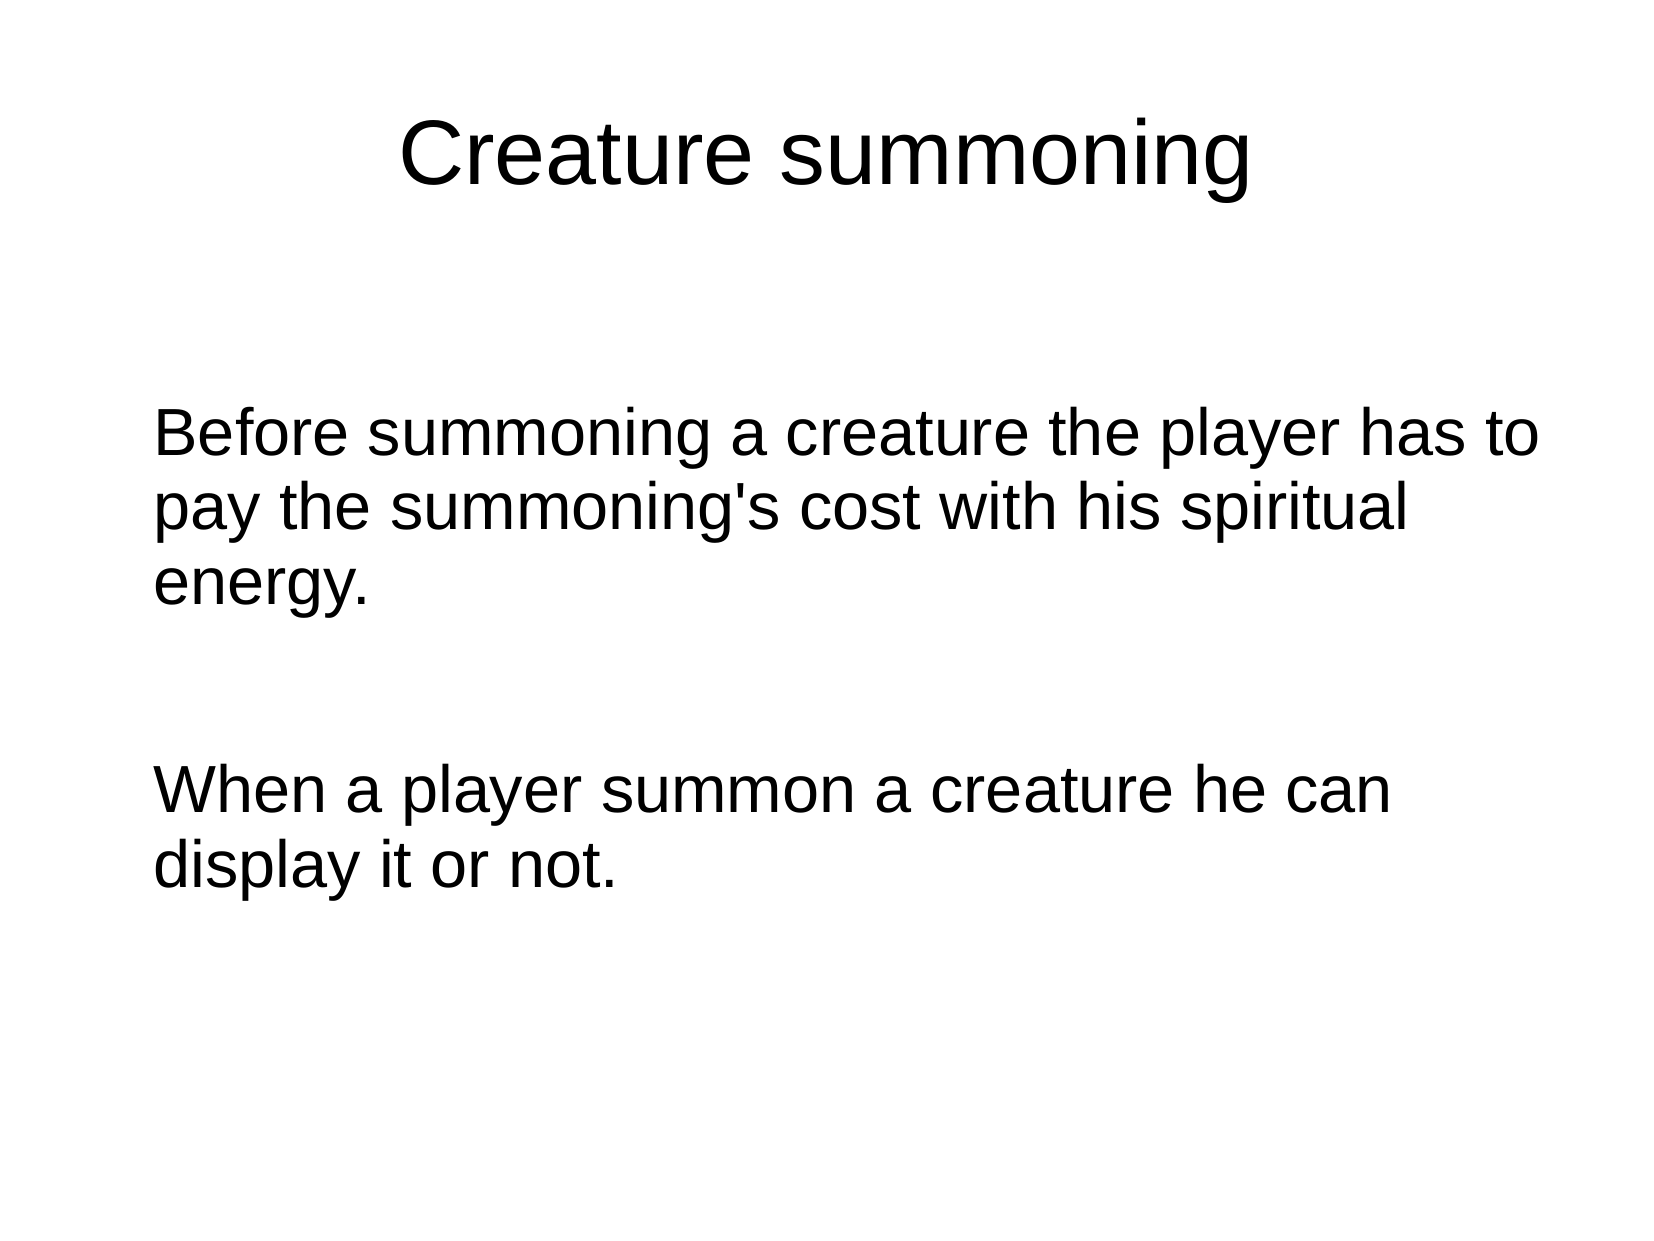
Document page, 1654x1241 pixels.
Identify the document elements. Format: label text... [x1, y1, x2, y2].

title Creature summoning [82, 49, 1571, 257]
list Before summoning a creature the player has to pay the summoning's cost with his spiritual energy. When a player summon a creature he can display it or not. [82, 290, 1571, 1109]
